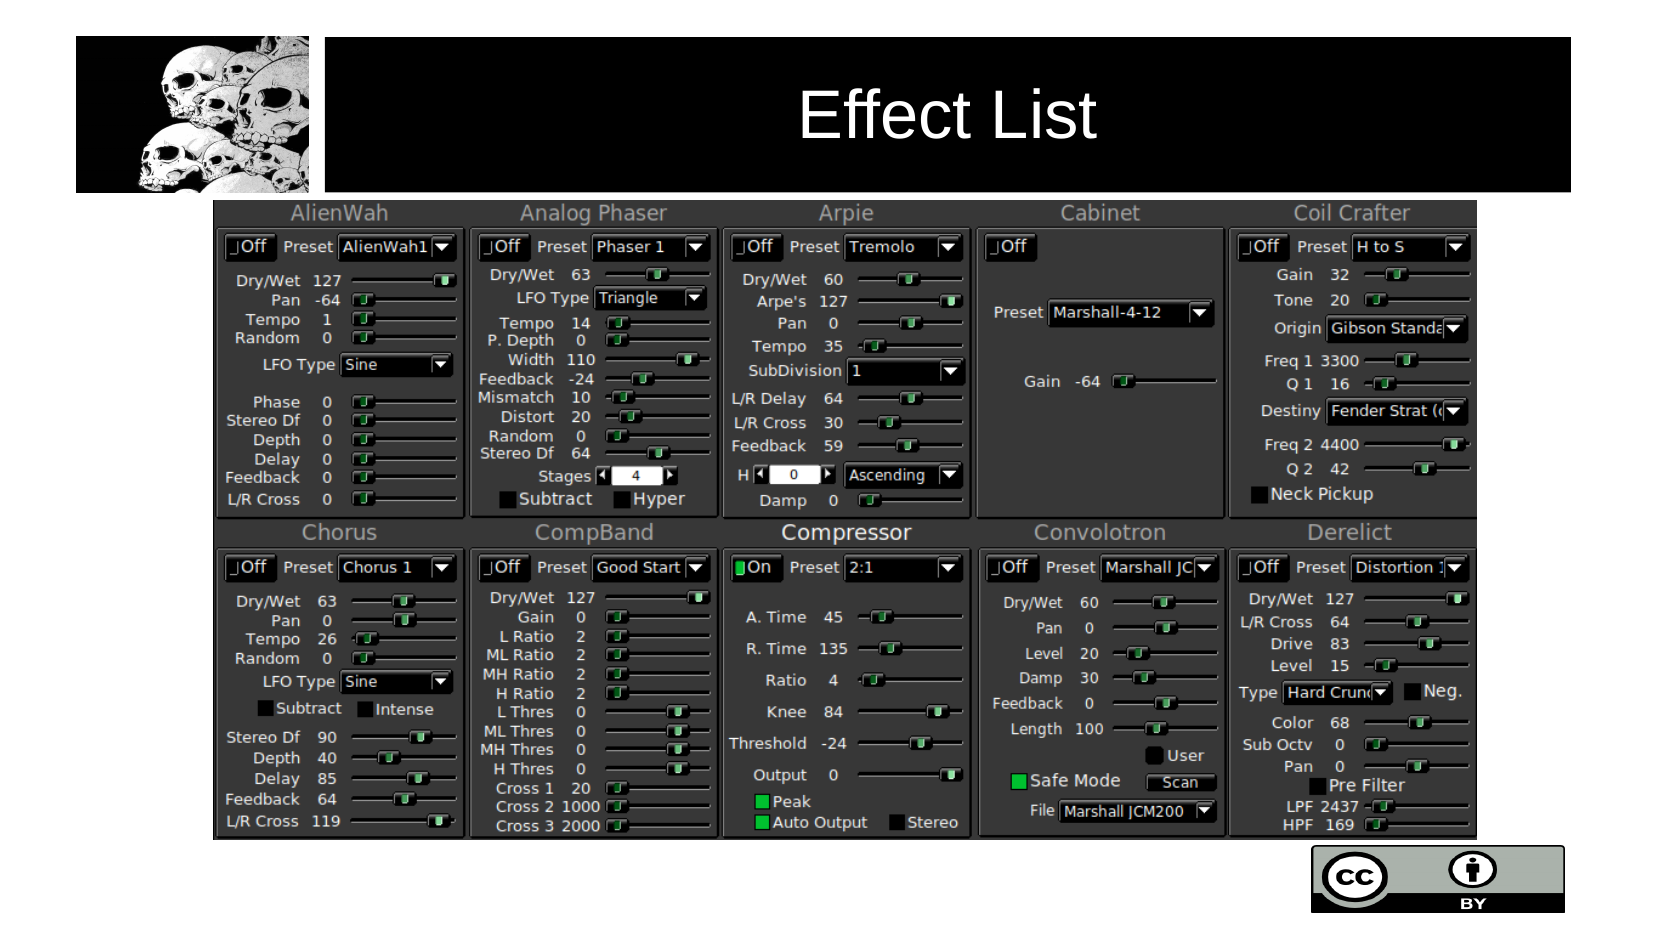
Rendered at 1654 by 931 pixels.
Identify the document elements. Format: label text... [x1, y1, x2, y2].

picture [76, 36, 309, 193]
picture [1311, 845, 1565, 913]
picture [213, 200, 1477, 840]
title Effect List [324, 37, 1571, 193]
